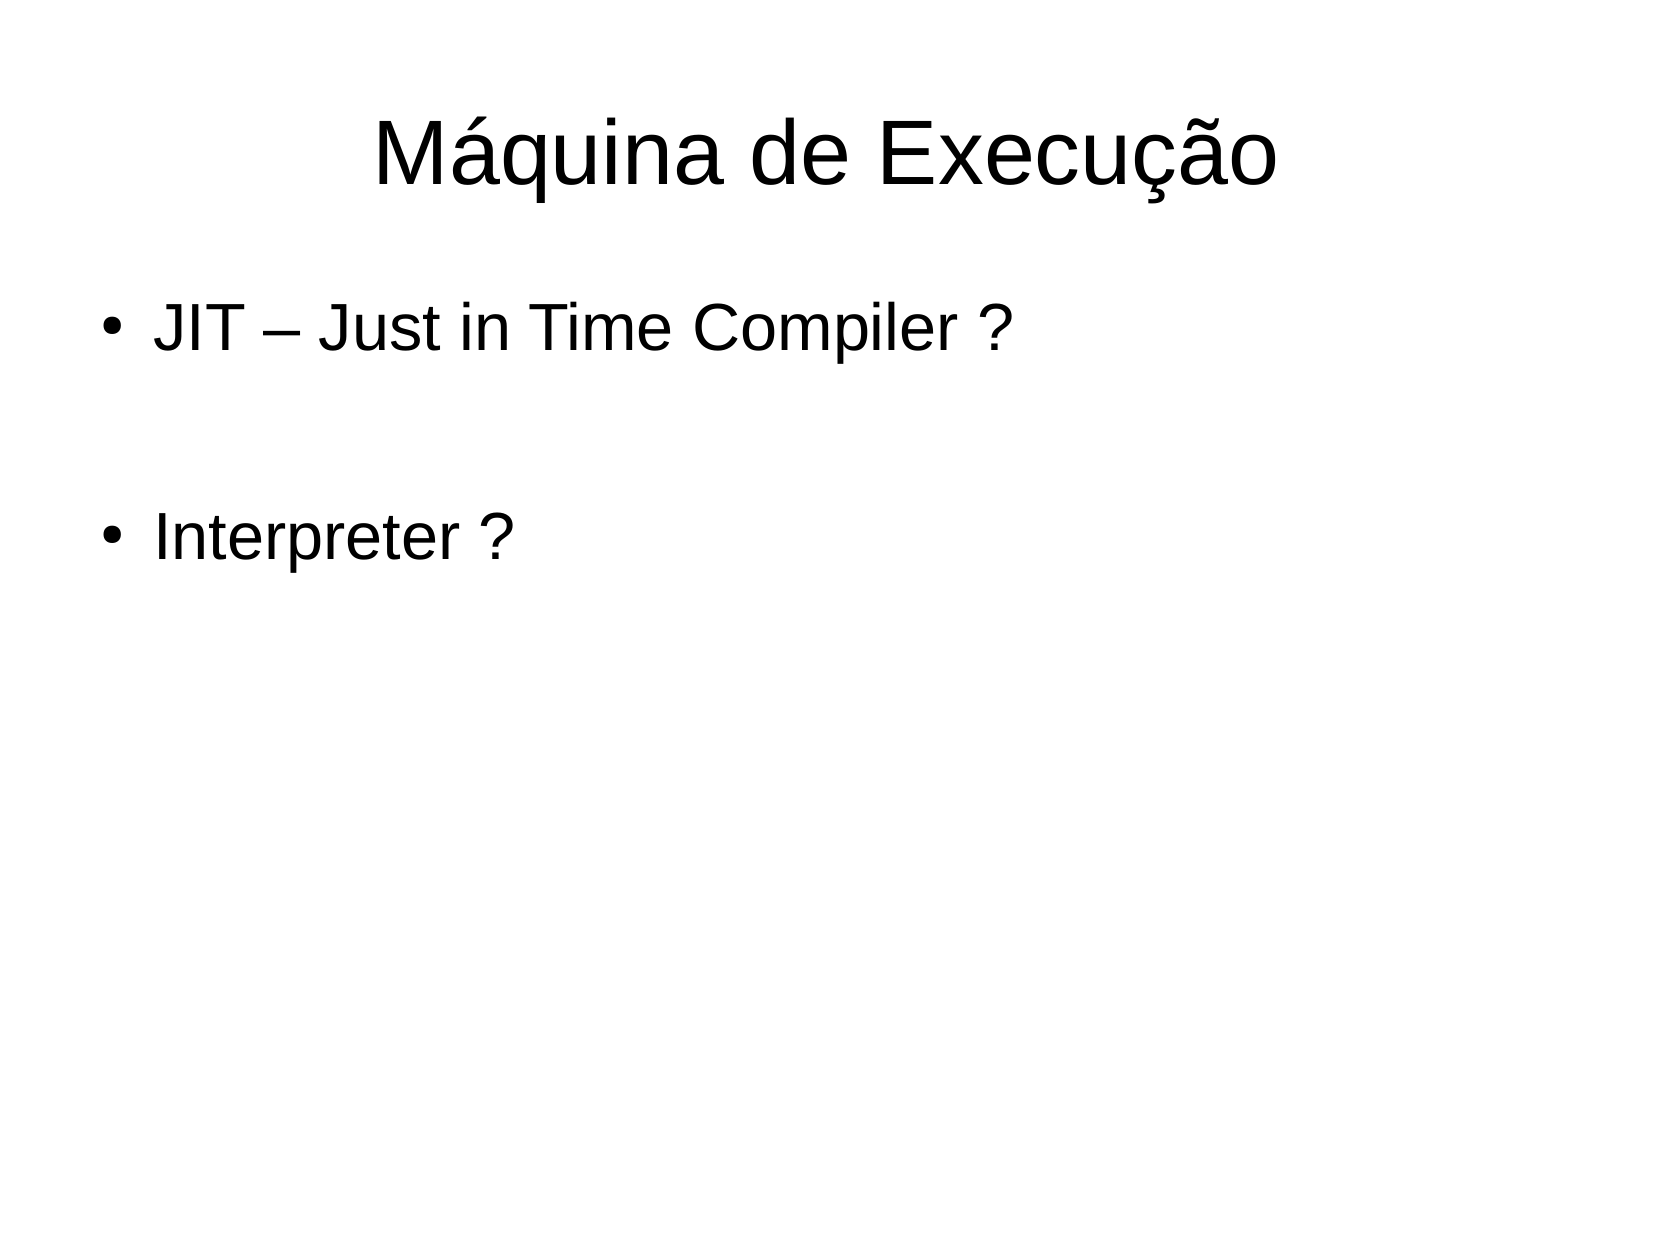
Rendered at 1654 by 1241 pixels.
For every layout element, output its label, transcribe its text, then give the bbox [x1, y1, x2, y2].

list JIT – Just in Time Compiler ? Interpreter ? [82, 290, 1571, 1010]
title Máquina de Execução [82, 49, 1571, 257]
